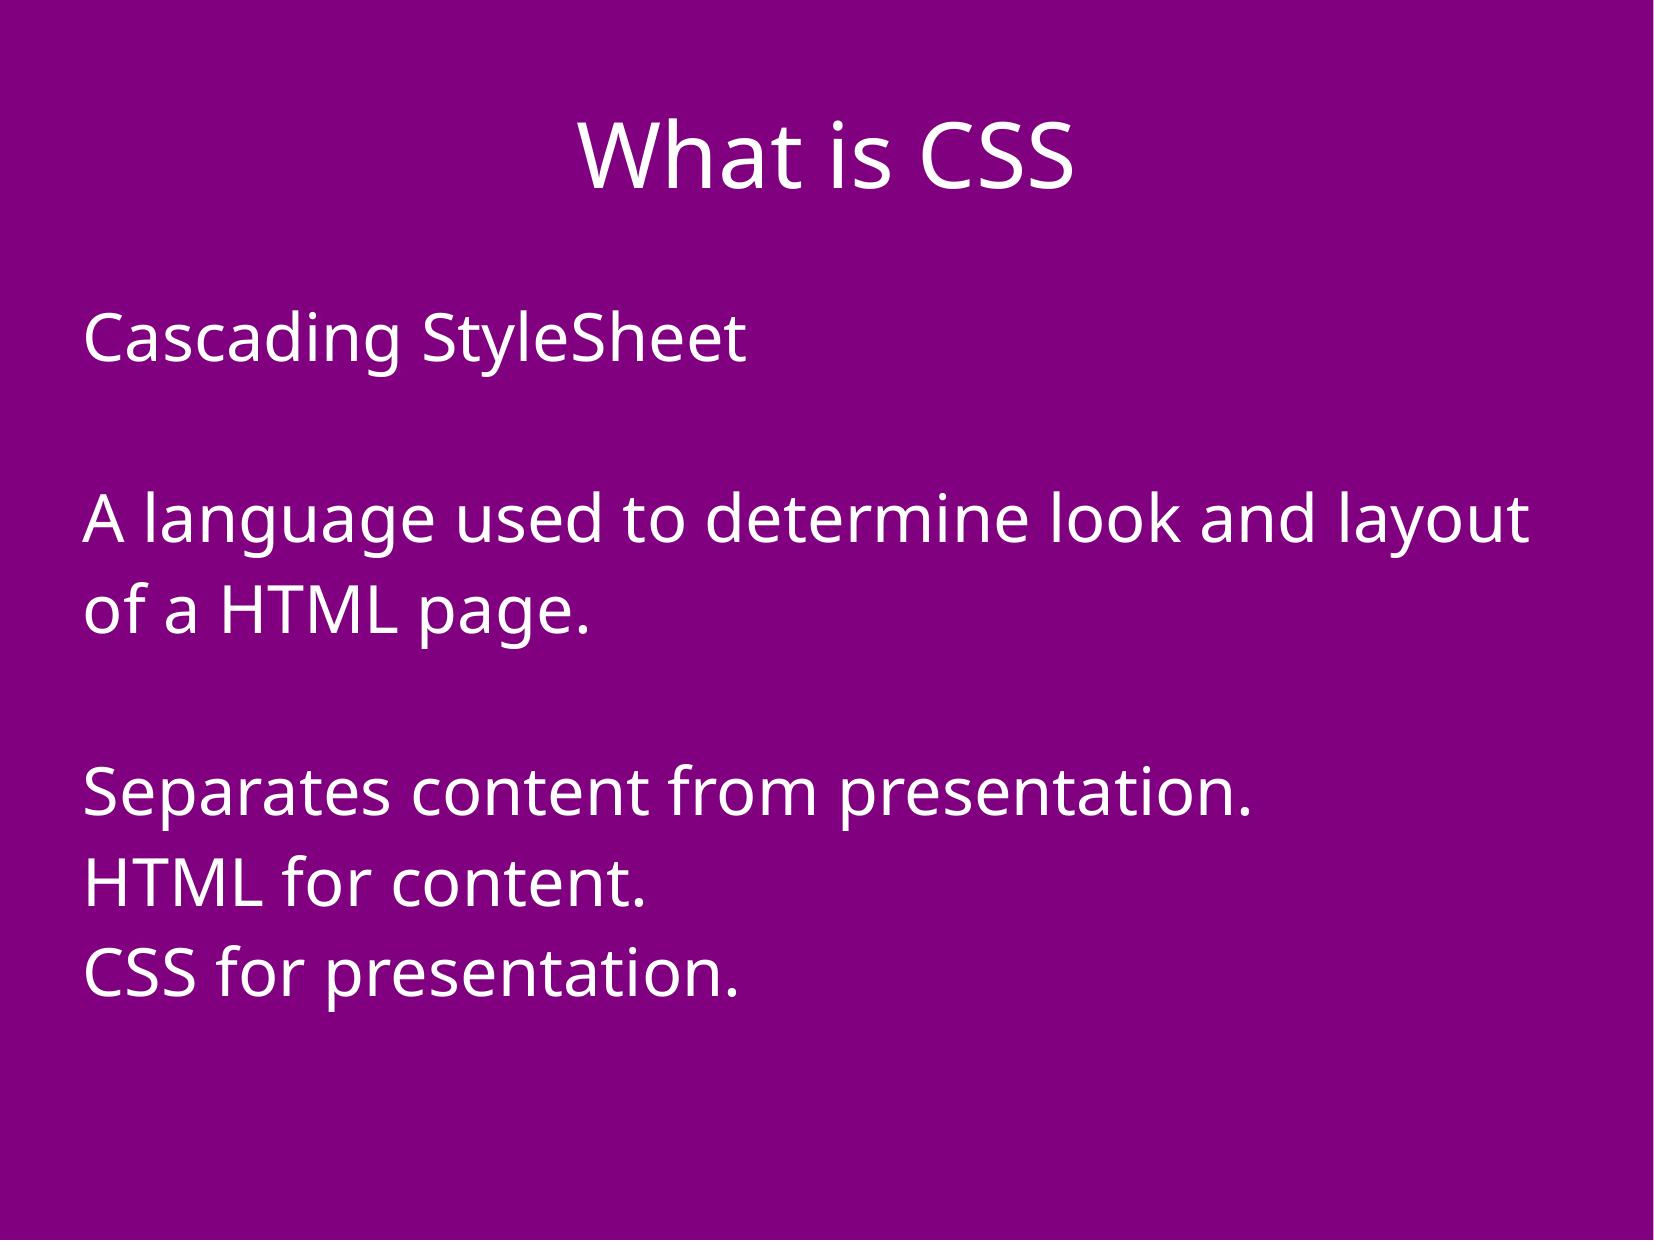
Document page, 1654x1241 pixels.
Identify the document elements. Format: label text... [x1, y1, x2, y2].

subtitle Cascading StyleSheet A language used to determine look and layout of a HTML page. Separates content from presentation. HTML for content. CSS for presentation. [82, 290, 1571, 1109]
title What is CSS [82, 49, 1571, 257]
